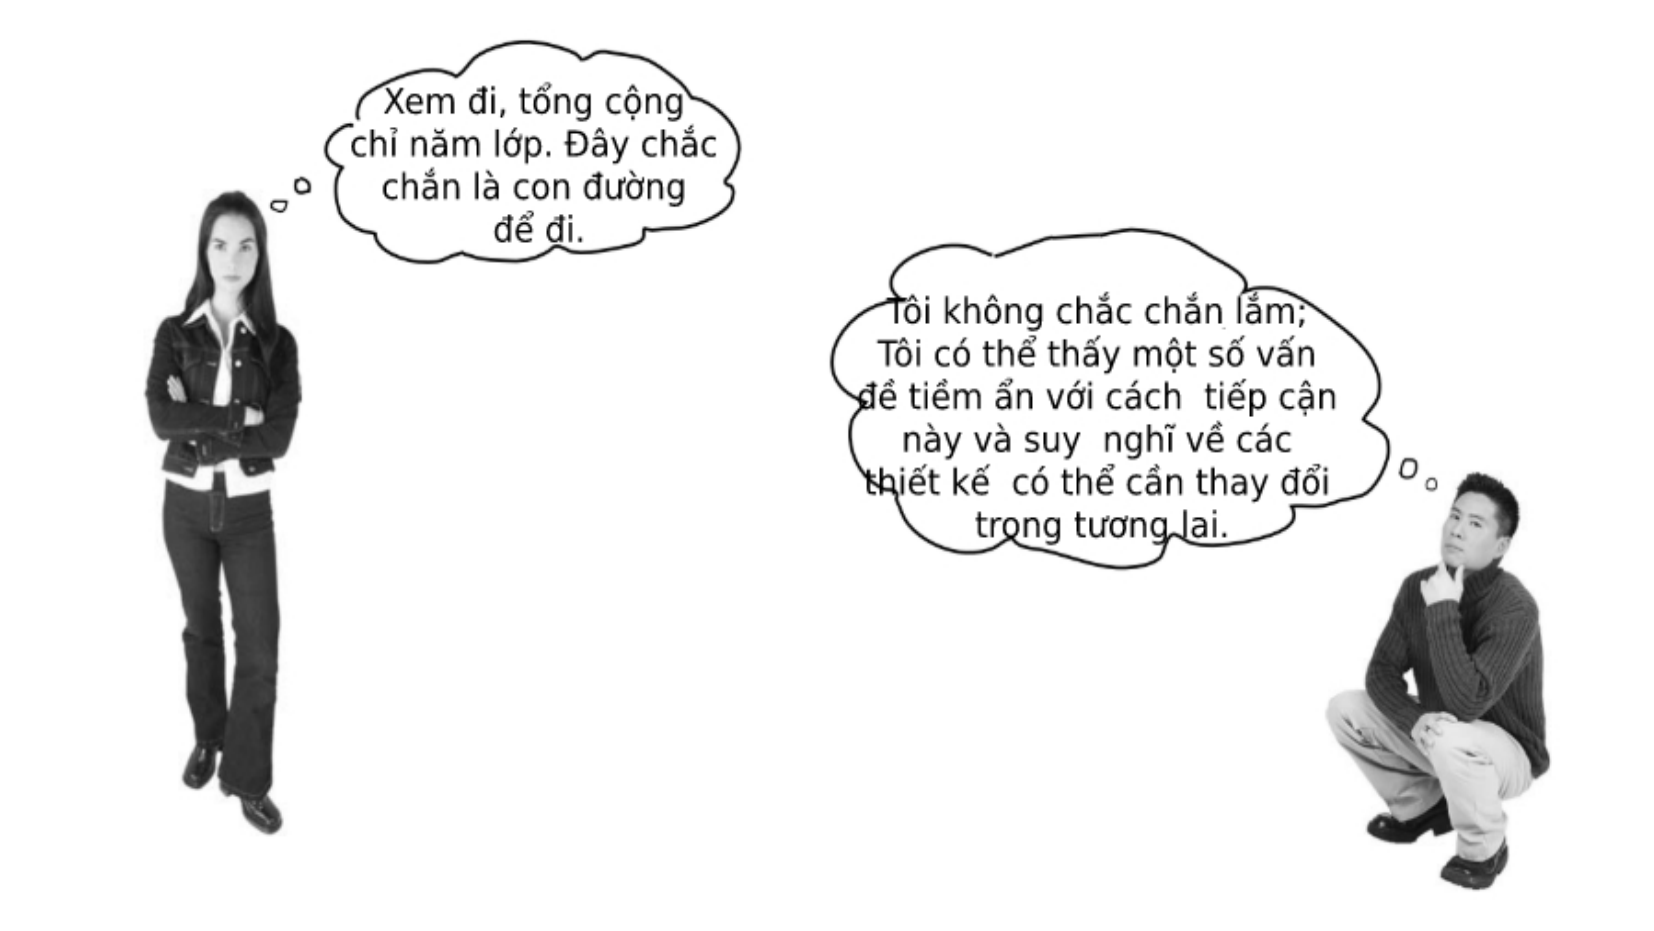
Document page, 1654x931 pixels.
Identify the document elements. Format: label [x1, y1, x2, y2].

picture [120, 29, 1561, 901]
